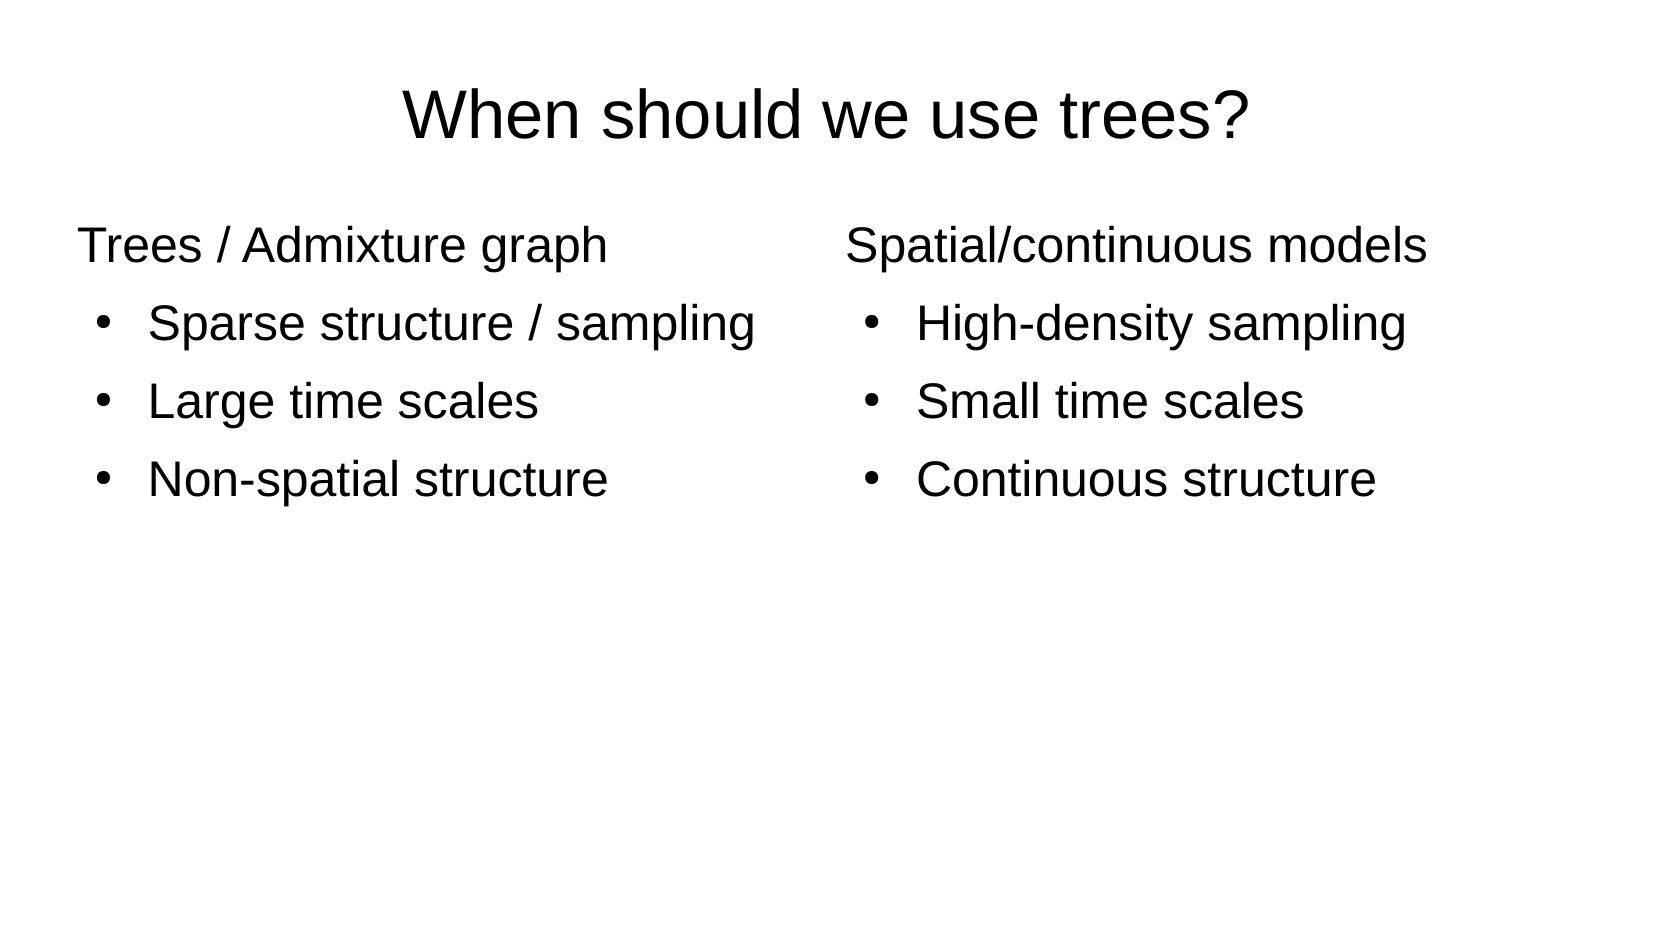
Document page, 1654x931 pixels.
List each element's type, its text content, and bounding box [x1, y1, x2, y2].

list Trees / Admixture graph Sparse structure / sampling Large time scales Non-spatial structure [76, 217, 803, 758]
title When should we use trees? [82, 37, 1571, 193]
list Spatial/continuous models High-density sampling Small time scales Continuous structure [845, 217, 1572, 758]
